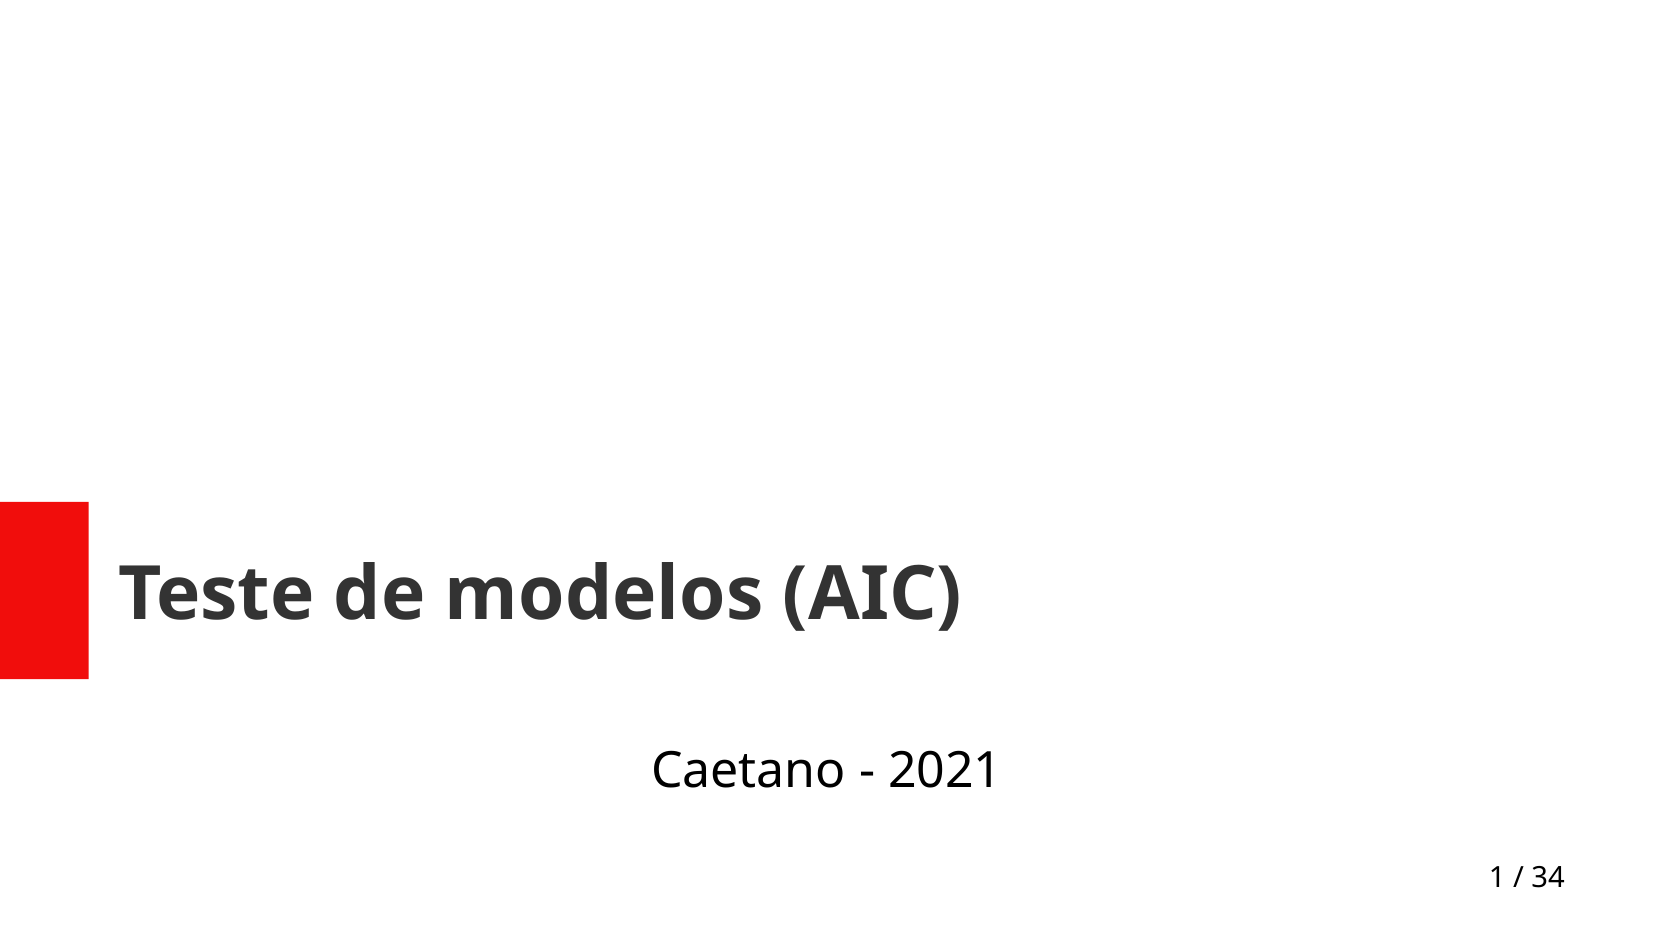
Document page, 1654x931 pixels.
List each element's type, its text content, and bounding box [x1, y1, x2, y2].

title Teste de modelos (AIC) [118, 501, 1536, 680]
subtitle Caetano - 2021 [118, 708, 1536, 827]
